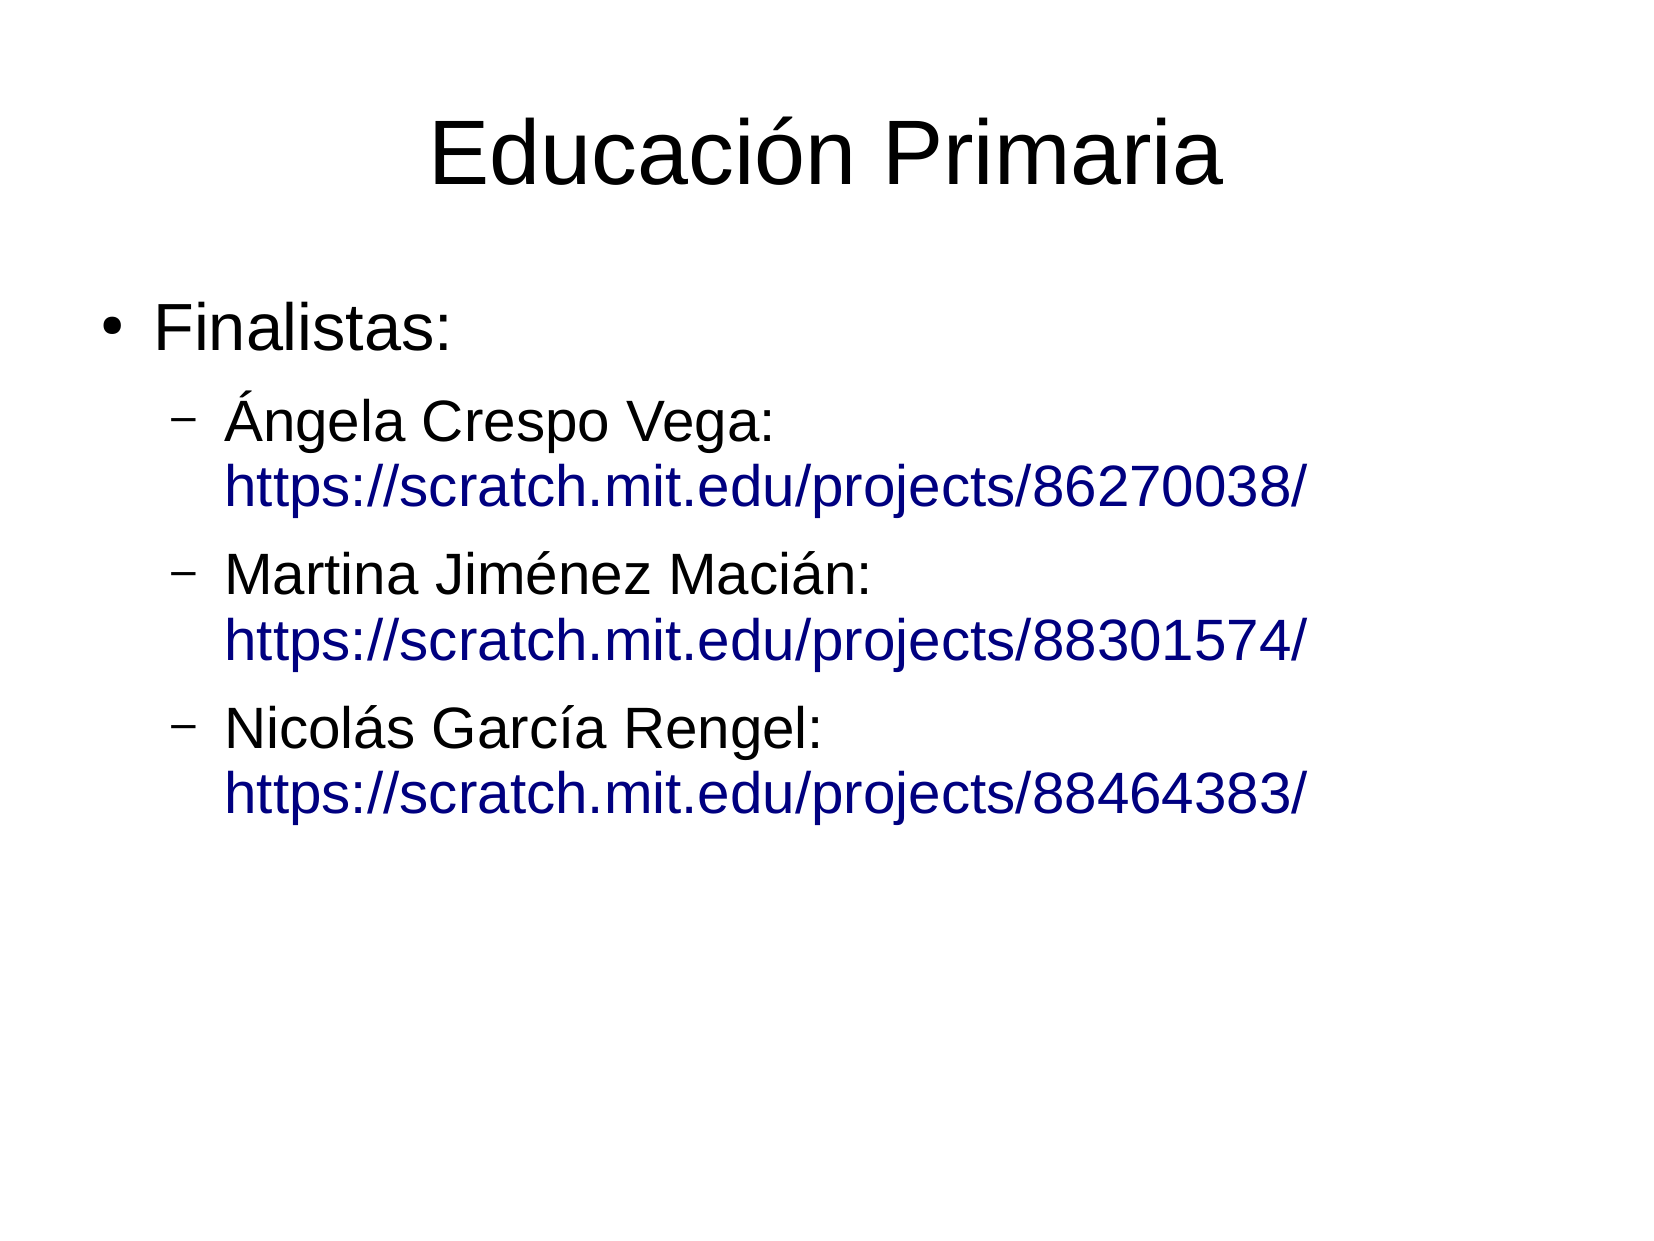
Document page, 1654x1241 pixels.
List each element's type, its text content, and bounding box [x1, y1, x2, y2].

list Finalistas: Ángela Crespo Vega: https://scratch.mit.edu/projects/86270038/ Martina Jiménez Macián: https://scratch.mit.edu/projects/88301574/ Nicolás García Rengel: https://scratch.mit.edu/projects/88464383/ [82, 290, 1536, 1010]
title Educación Primaria [82, 49, 1571, 257]
